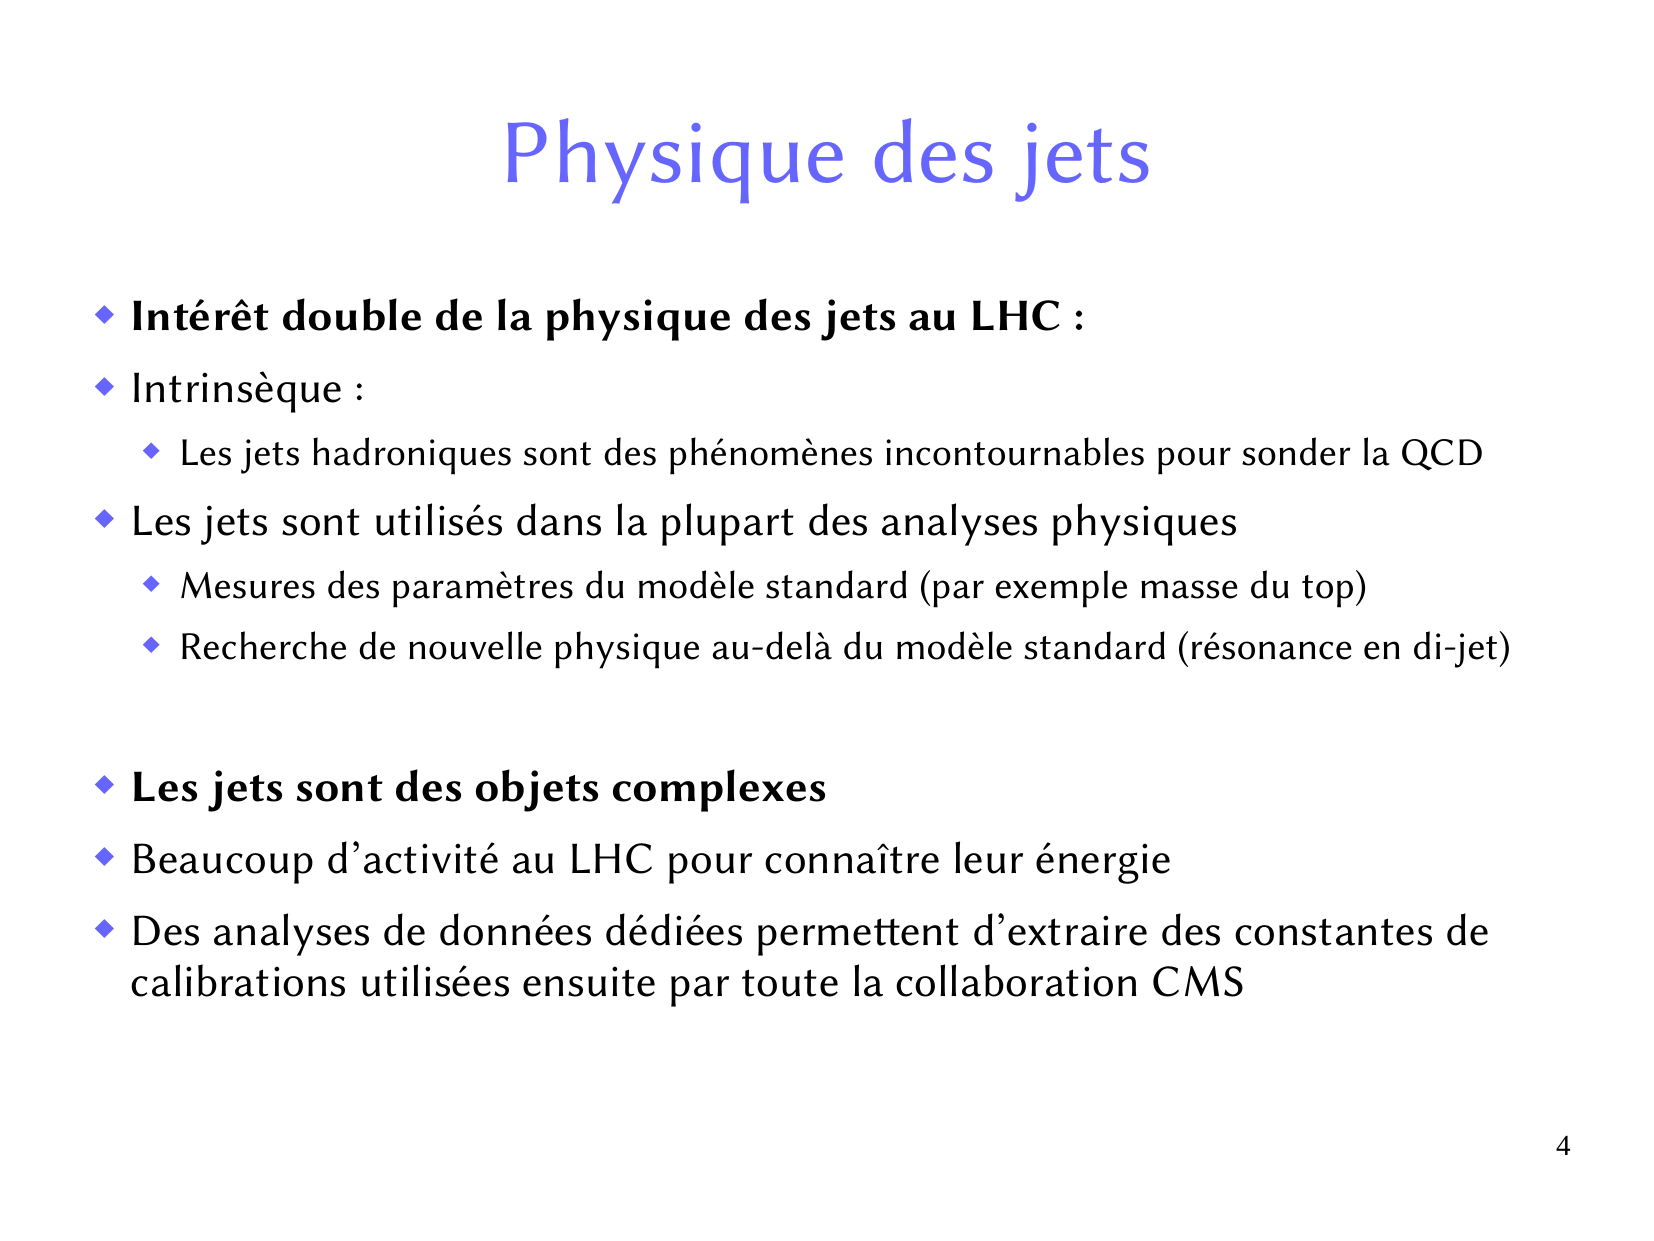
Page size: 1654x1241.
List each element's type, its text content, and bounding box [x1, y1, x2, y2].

title Physique des jets [82, 49, 1571, 257]
list Intérêt double de la physique des jets au LHC : Intrinsèque : Les jets hadroniques sont des phénomènes incontournables pour sonder la QCD Les jets sont utilisés dans la plupart des analyses physiques Mesures des paramètres du modèle standard (par exemple masse du top) Recherche de nouvelle physique au-delà du modèle standard (résonance en di-jet) Les jets sont des objets complexes Beaucoup d’activité au LHC pour connaître leur énergie Des analyses de données dédiées permettent d’extraire des constantes de calibrations utilisées ensuite par toute la collaboration CMS [82, 290, 1571, 1010]
